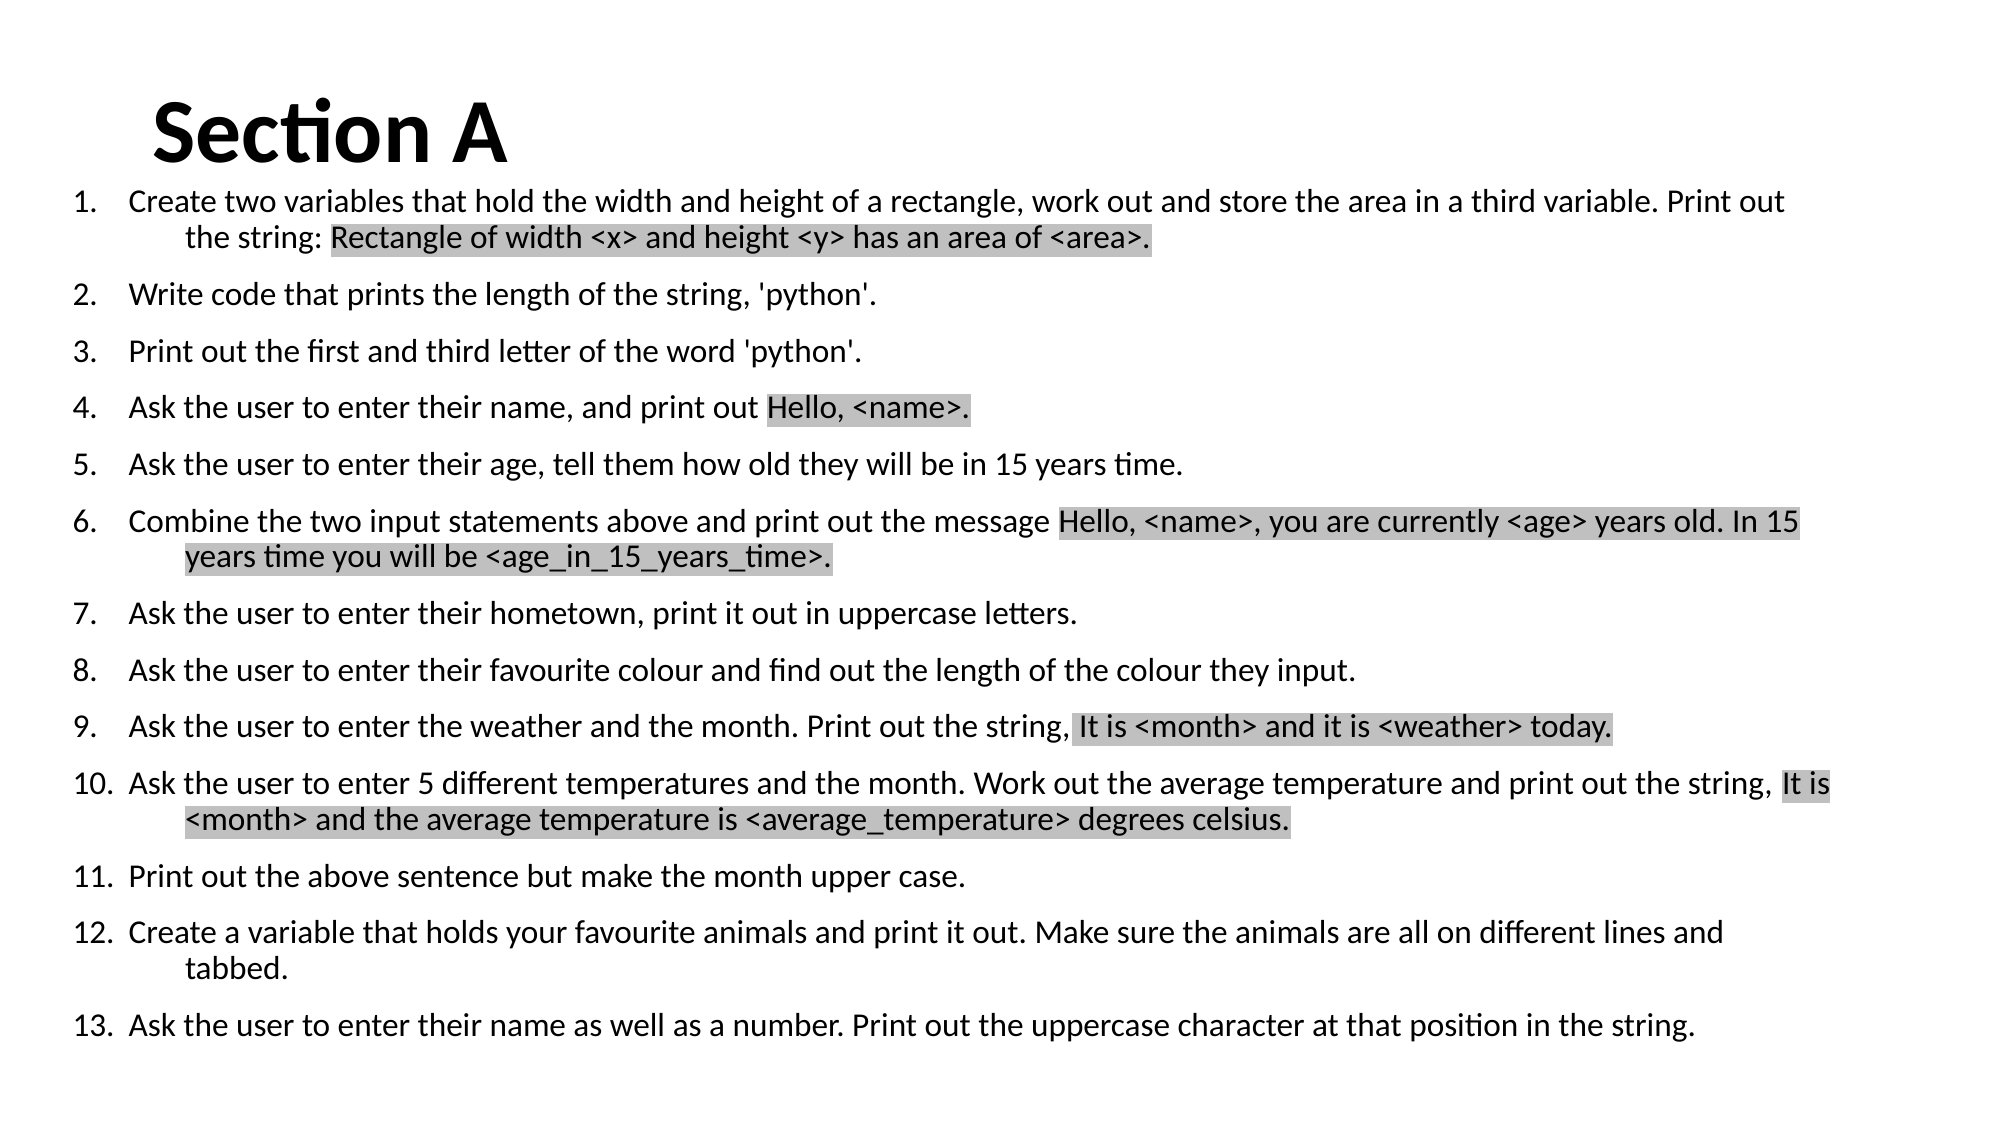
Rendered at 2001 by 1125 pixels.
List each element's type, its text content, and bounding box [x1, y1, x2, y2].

title Section A [137, 59, 1863, 206]
list Create two variables that hold the width and height of a rectangle, work out and store the area in a third variable. Print out the string: Rectangle of width <x> and height <y> has an area of <area>. Write code that prints the length of the string, 'python'. Print out the first and third letter of the word 'python'. Ask the user to enter their name, and print out Hello, <name>. Ask the user to enter their age, tell them how old they will be in 15 years time. Combine the two input statements above and print out the message Hello, <name>, you are currently <age> years old. In 15 years time you will be <age_in_15_years_time>. Ask the user to enter their hometown, print it out in uppercase letters. Ask the user to enter their favourite colour and find out the length of the colour they input. Ask the user to enter the weather and the month. Print out the string, It is <month> and it is <weather> today. Ask the user to enter 5 different temperatures and the month. Work out the average temperature and print out the string, It is <month> and the average temperature is <average_temperature> degrees celsius. Print out the above sentence but make the month upper case. Create a variable that holds your favourite animals and print it out. Make sure the animals are all on different lines and tabbed. Ask the user to enter their name as well as a number. Print out the uppercase character at that position in the string. [72, 178, 1835, 1125]
